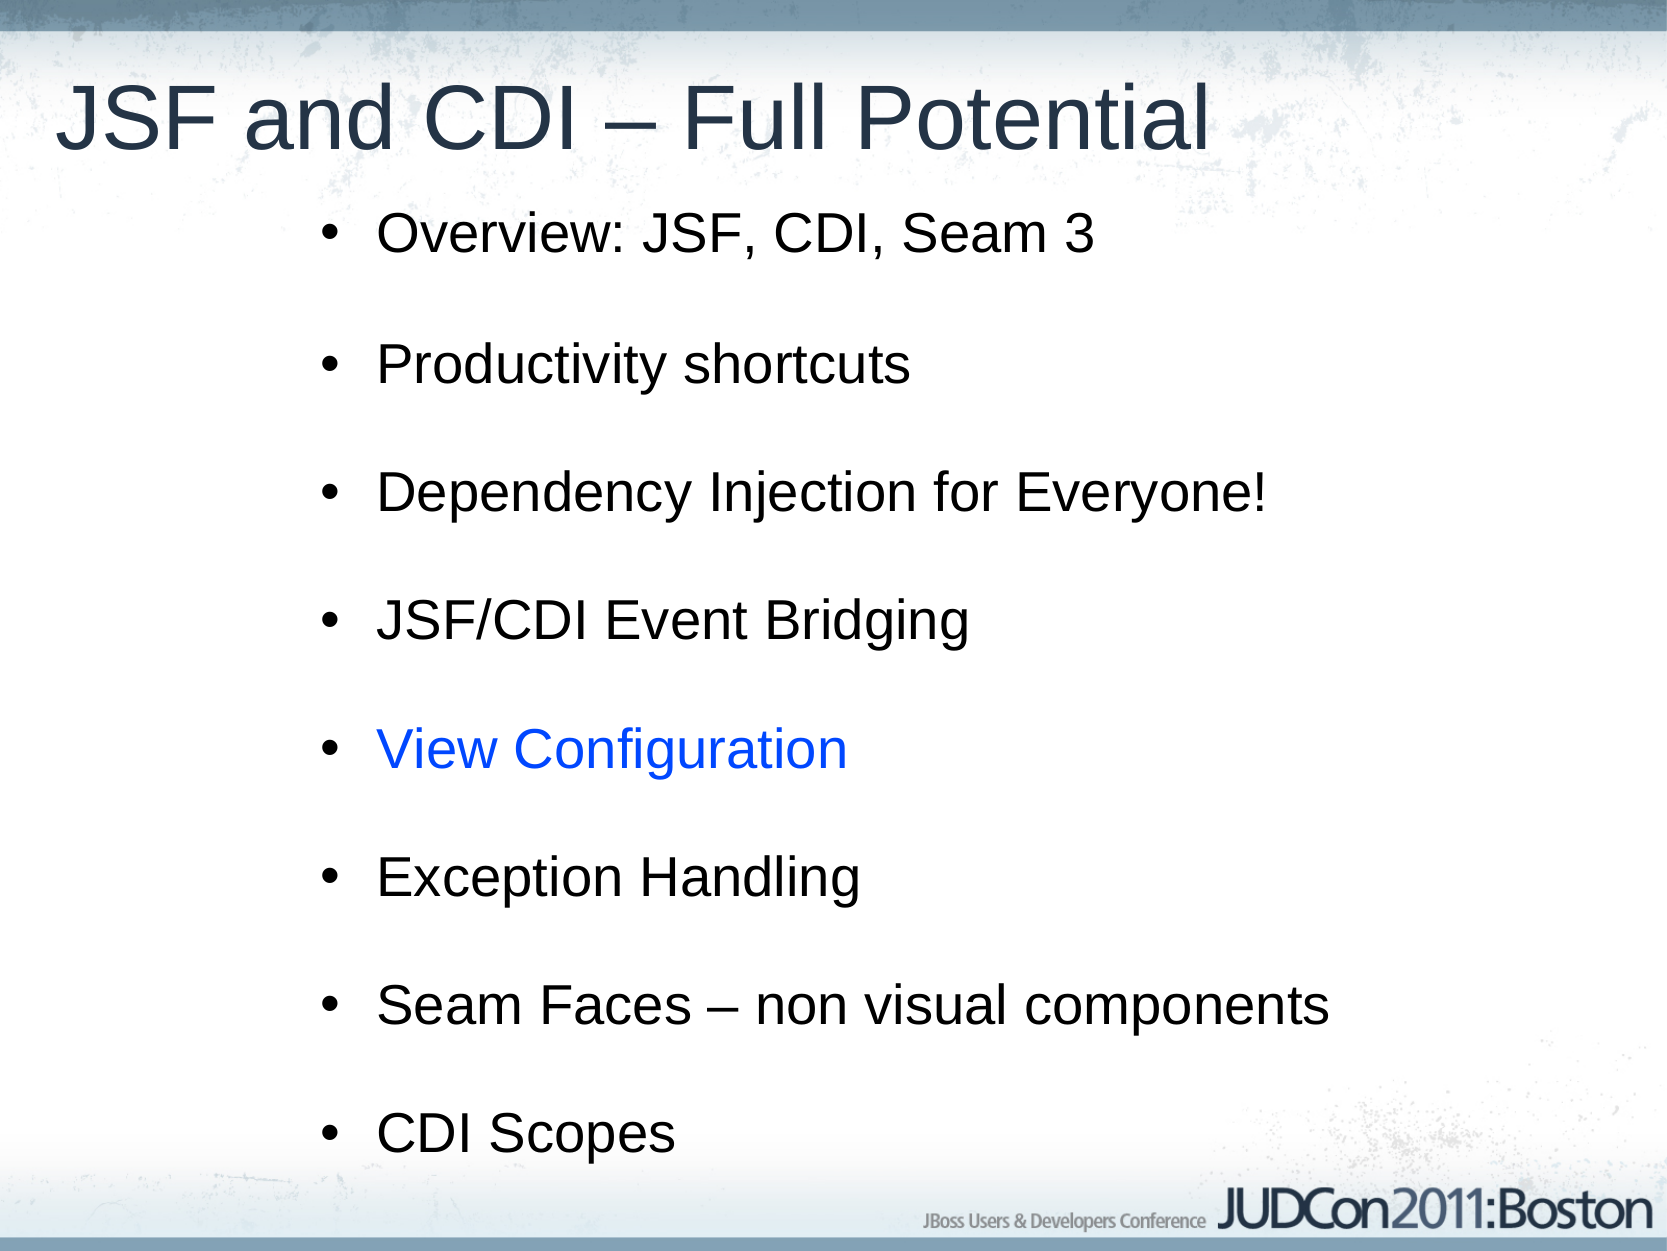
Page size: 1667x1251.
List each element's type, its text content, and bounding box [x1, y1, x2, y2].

list Overview: JSF, CDI, Seam 3 Productivity shortcuts Dependency Injection for Everyone! JSF/CDI Event Bridging View Configuration Exception Handling Seam Faces – non visual components CDI Scopes [301, 200, 1366, 1163]
picture [0, 0, 1667, 1251]
title JSF and CDI – Full Potential [40, 50, 1627, 216]
